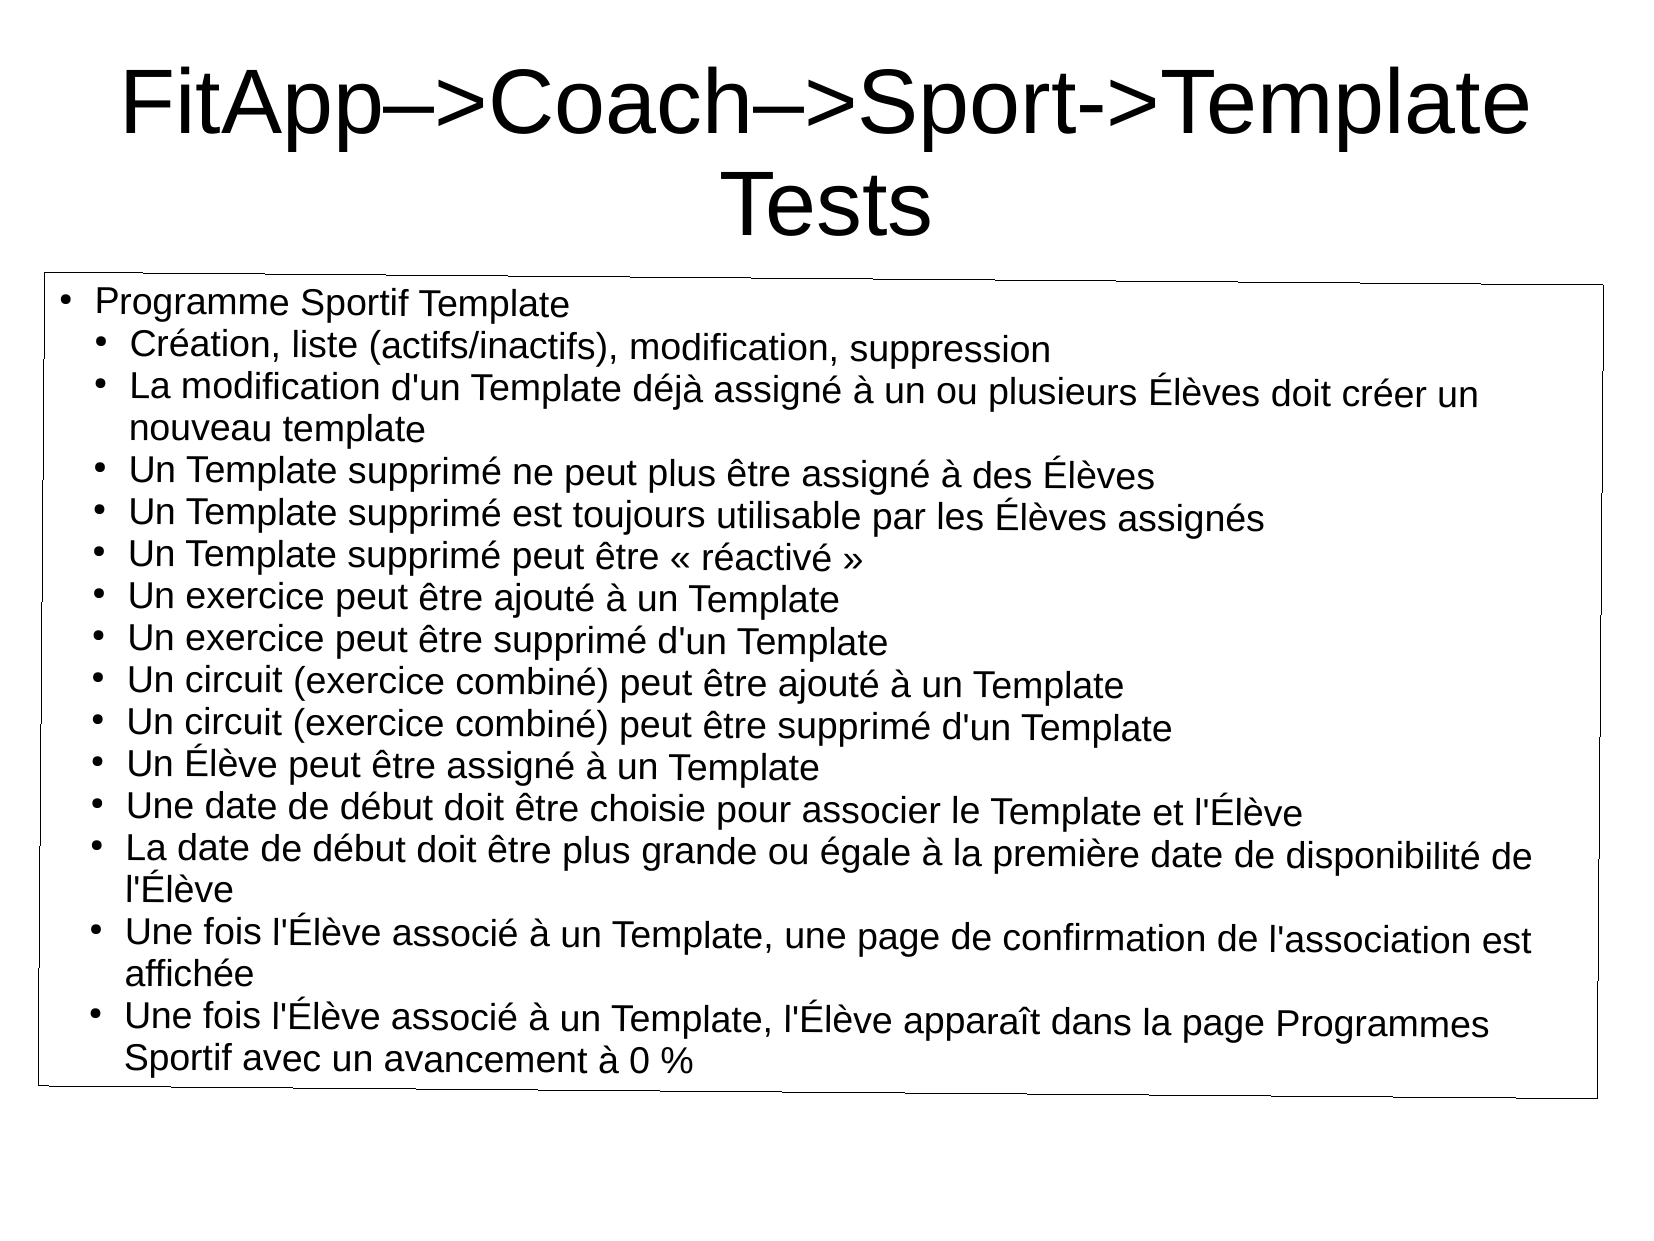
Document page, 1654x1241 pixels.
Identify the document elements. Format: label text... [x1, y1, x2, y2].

title FitApp–>Coach–>Sport->Template Tests [82, 49, 1571, 257]
text_box Programme Sportif Template Création, liste (actifs/inactifs), modification, suppression La modification d'un Template déjà assigné à un ou plusieurs Élèves doit créer un nouveau template Un Template supprimé ne peut plus être assigné à des Élèves Un Template supprimé est toujours utilisable par les Élèves assignés Un Template supprimé peut être « réactivé » Un exercice peut être ajouté à un Template Un exercice peut être supprimé d'un Template Un circuit (exercice combiné) peut être ajouté à un Template Un circuit (exercice combiné) peut être supprimé d'un Template Un Élève peut être assigné à un Template Une date de début doit être choisie pour associer le Template et l'Élève La date de début doit être plus grande ou égale à la première date de disponibilité de l'Élève Une fois l'Élève associé à un Template, une page de confirmation de l'association est affichée Une fois l'Élève associé à un Template, l'Élève apparaît dans la page Programmes Sportif avec un avancement à 0 % [38, 272, 1604, 1099]
